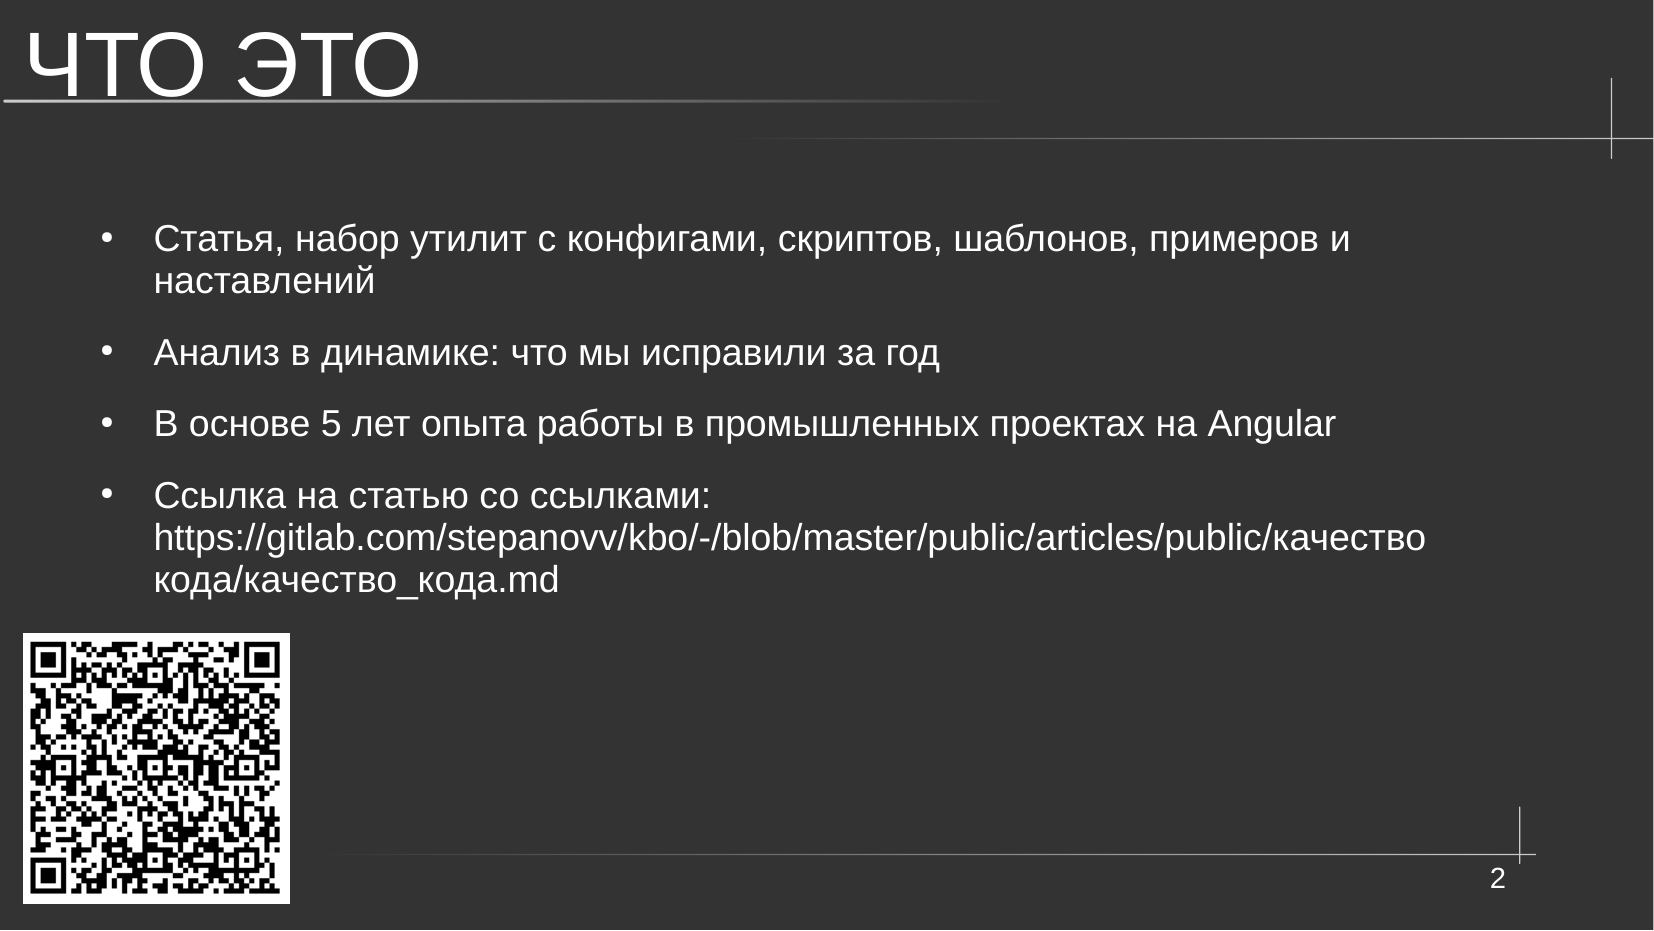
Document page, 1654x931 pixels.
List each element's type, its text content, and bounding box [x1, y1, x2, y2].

title ЧТО ЭТО [23, 11, 1589, 119]
list Статья, набор утилит с конфигами, скриптов, шаблонов, примеров и наставлений Анализ в динамике: что мы исправили за год В основе 5 лет опыта работы в промышленных проектах на Angular Ссылка на статью со ссылками: https://gitlab.com/stepanovv/kbo/-/blob/master/public/articles/public/качество кода/качество_кода.md [82, 217, 1571, 758]
picture [23, 633, 290, 904]
